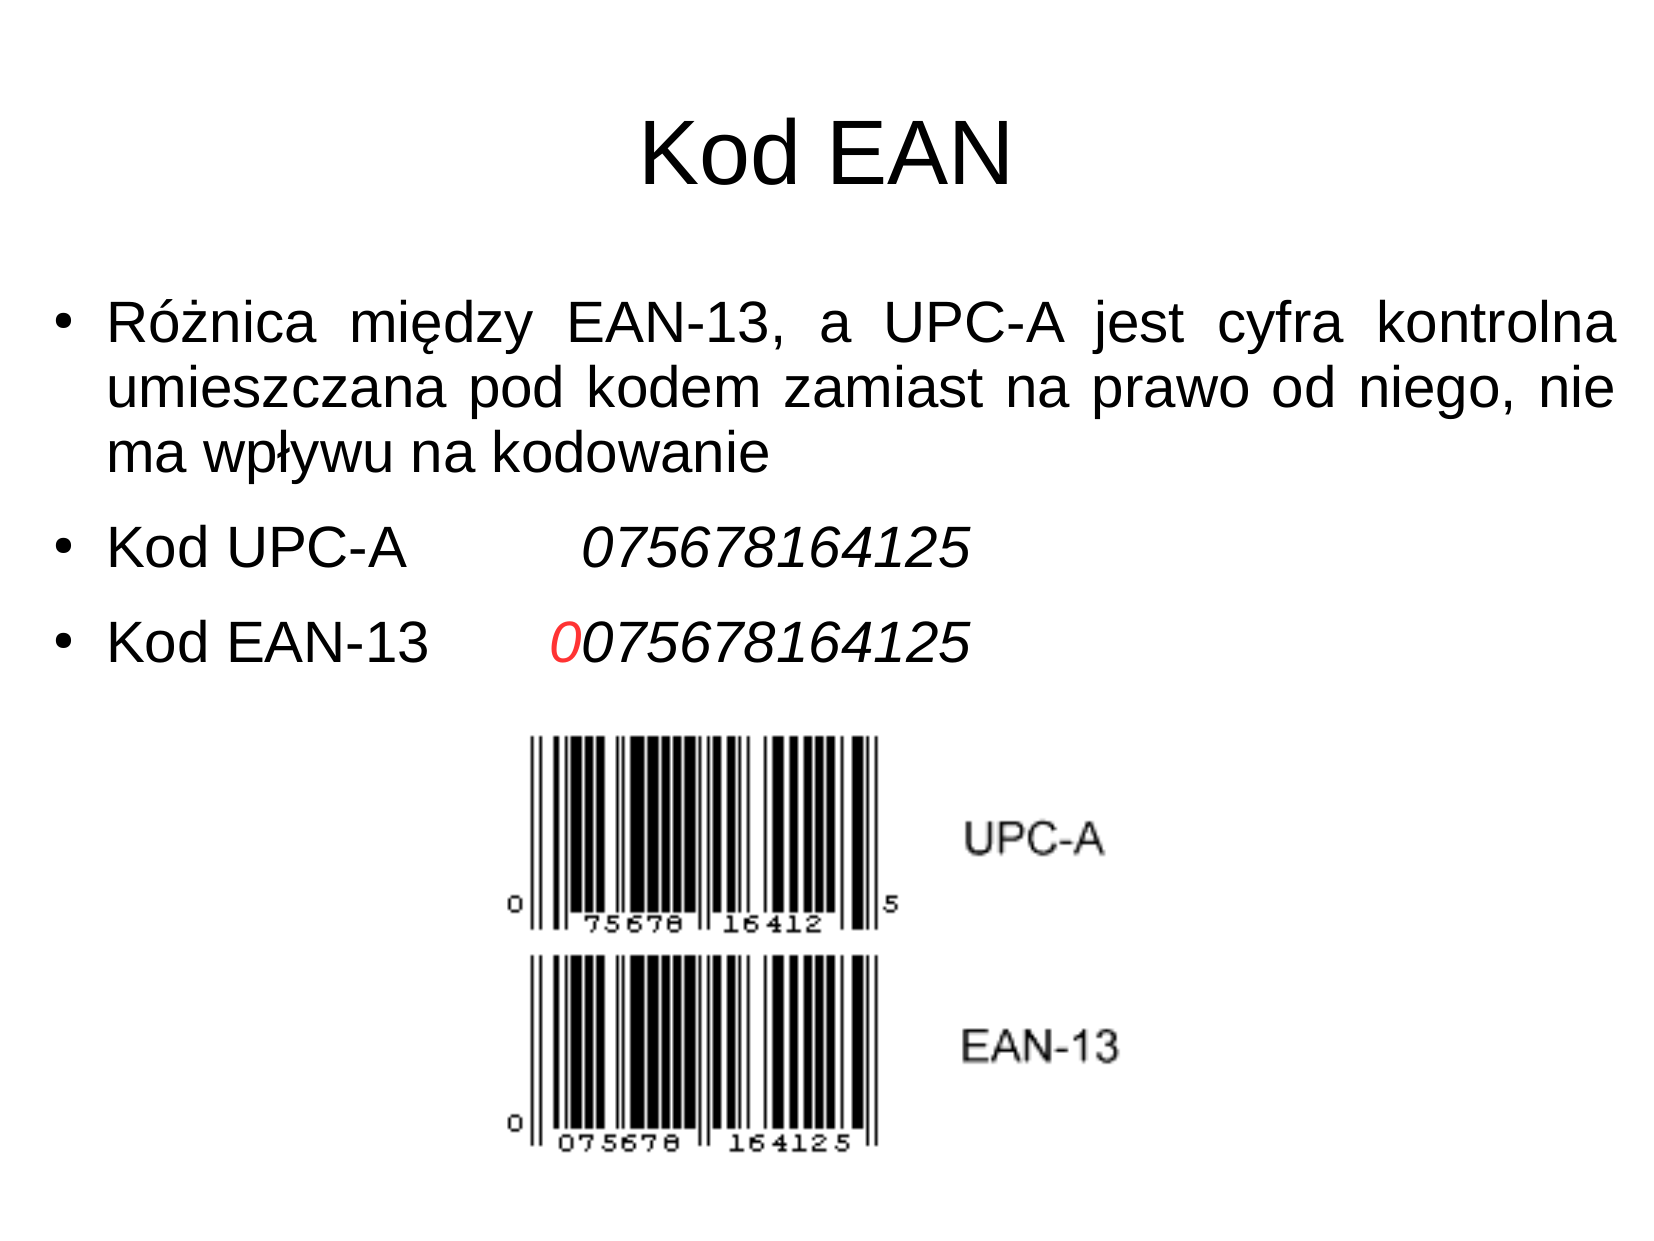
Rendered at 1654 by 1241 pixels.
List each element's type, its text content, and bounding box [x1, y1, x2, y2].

title Kod EAN [82, 49, 1571, 257]
list Różnica między EAN-13, a UPC-A jest cyfra kontrolna umieszczana pod kodem zamiast na prawo od niego, nie ma wpływu na kodowanie Kod UPC-A 075678164125 Kod EAN-13 0075678164125 [35, 290, 1619, 1010]
picture [472, 720, 1182, 1170]
